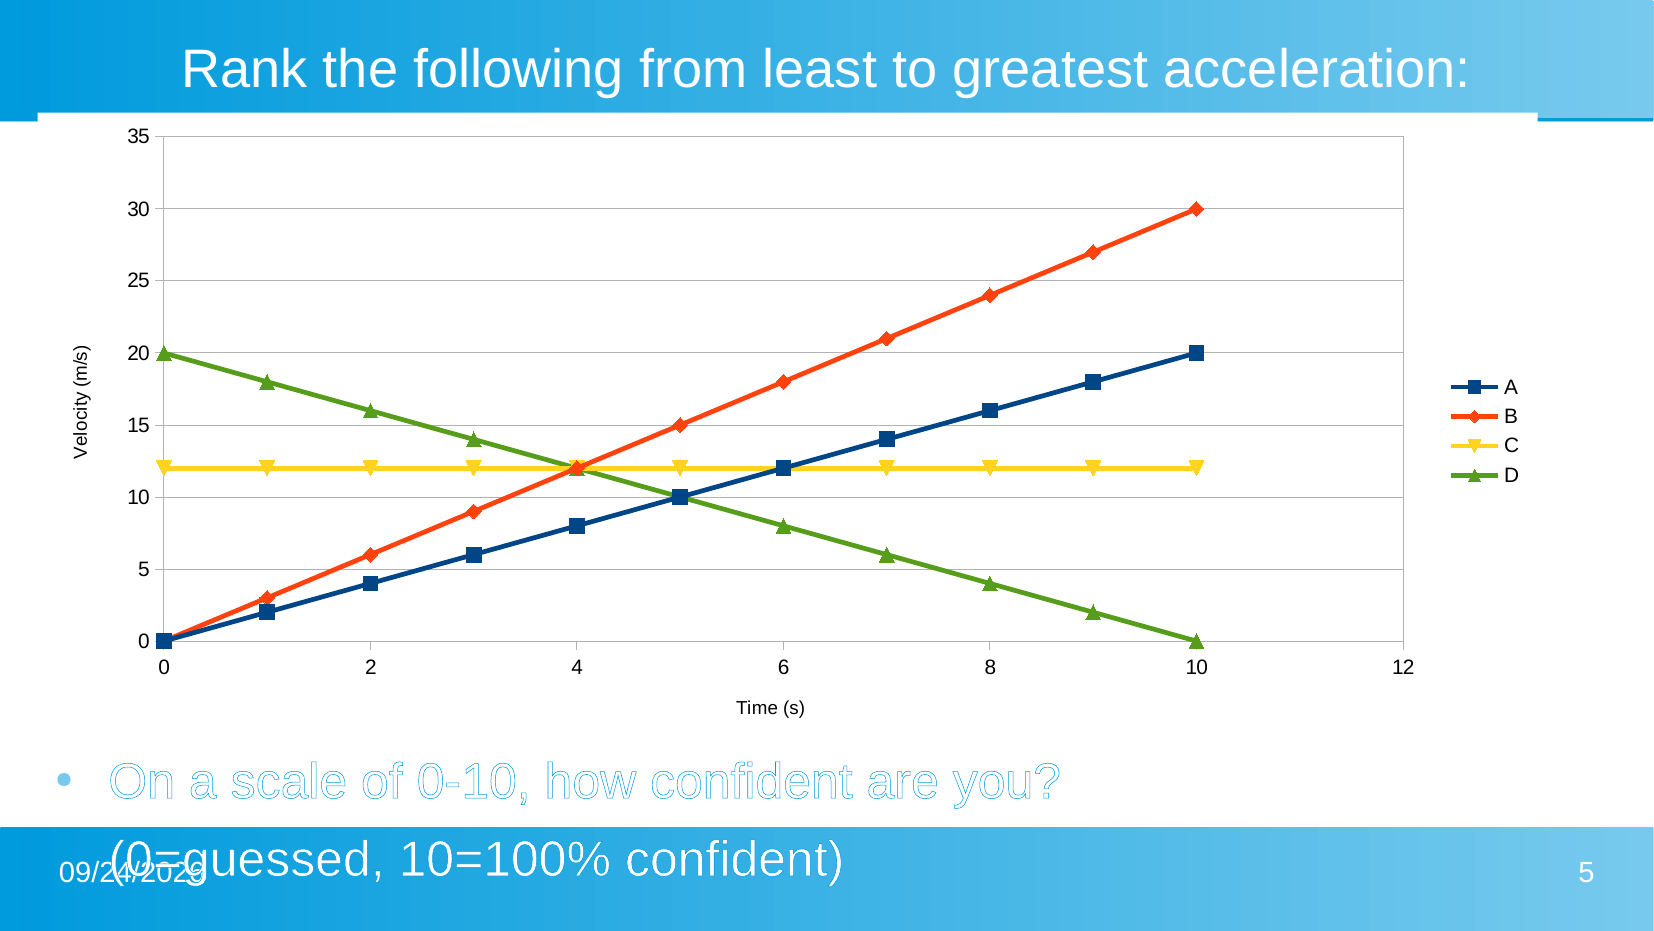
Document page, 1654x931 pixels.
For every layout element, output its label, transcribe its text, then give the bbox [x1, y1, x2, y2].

title Rank the following from least to greatest acceleration: [59, 8, 1595, 130]
chart [37, 112, 1538, 751]
list On a scale of 0-10, how confident are you? (0=guessed, 10=100% confident) [37, 675, 1573, 931]
